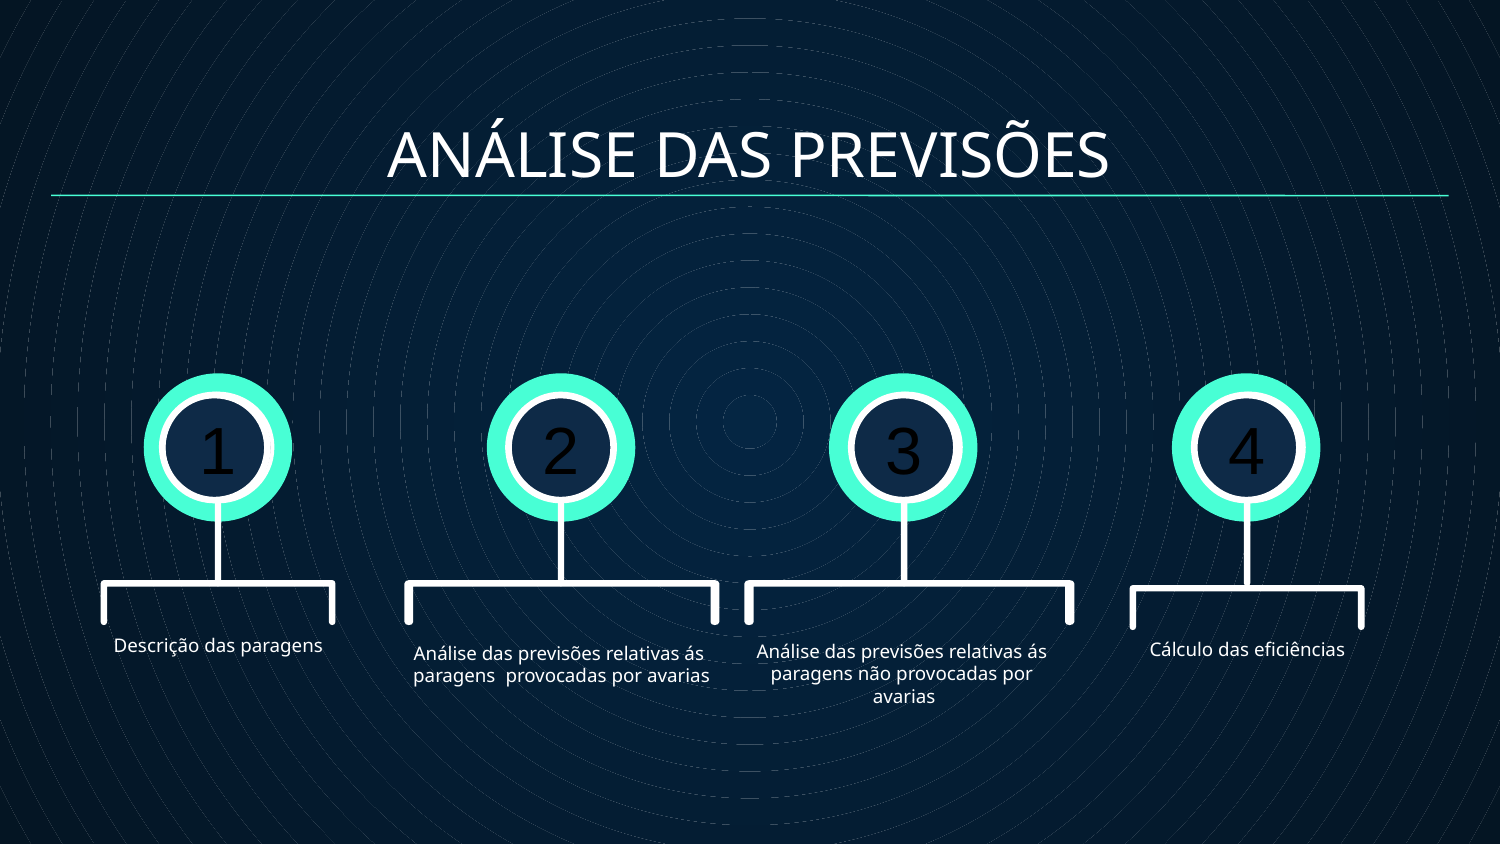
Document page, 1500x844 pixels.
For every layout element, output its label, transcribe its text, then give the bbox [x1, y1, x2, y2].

text_box [744, 373, 1075, 626]
text_box ANÁLISE DAS PREVISÕES [51, 105, 1449, 194]
text_box 4 [1198, 399, 1296, 496]
text_box 3 [855, 399, 953, 496]
text_box ANÁLISE DAS PREVISÕES [51, 197, 1449, 205]
text_box Descrição das paragens [47, 639, 389, 672]
text_box Análise das previsões relativas ás paragens provocadas por avarias [390, 669, 732, 702]
text_box [1129, 373, 1365, 631]
text_box Cálculo das eficiências [1076, 642, 1418, 675]
text_box [100, 373, 336, 626]
text_box Análise das previsões relativas ás paragens não provocadas por avarias [733, 690, 1075, 723]
text_box 1 [166, 399, 264, 496]
text_box 2 [512, 399, 610, 496]
text_box [404, 373, 720, 626]
